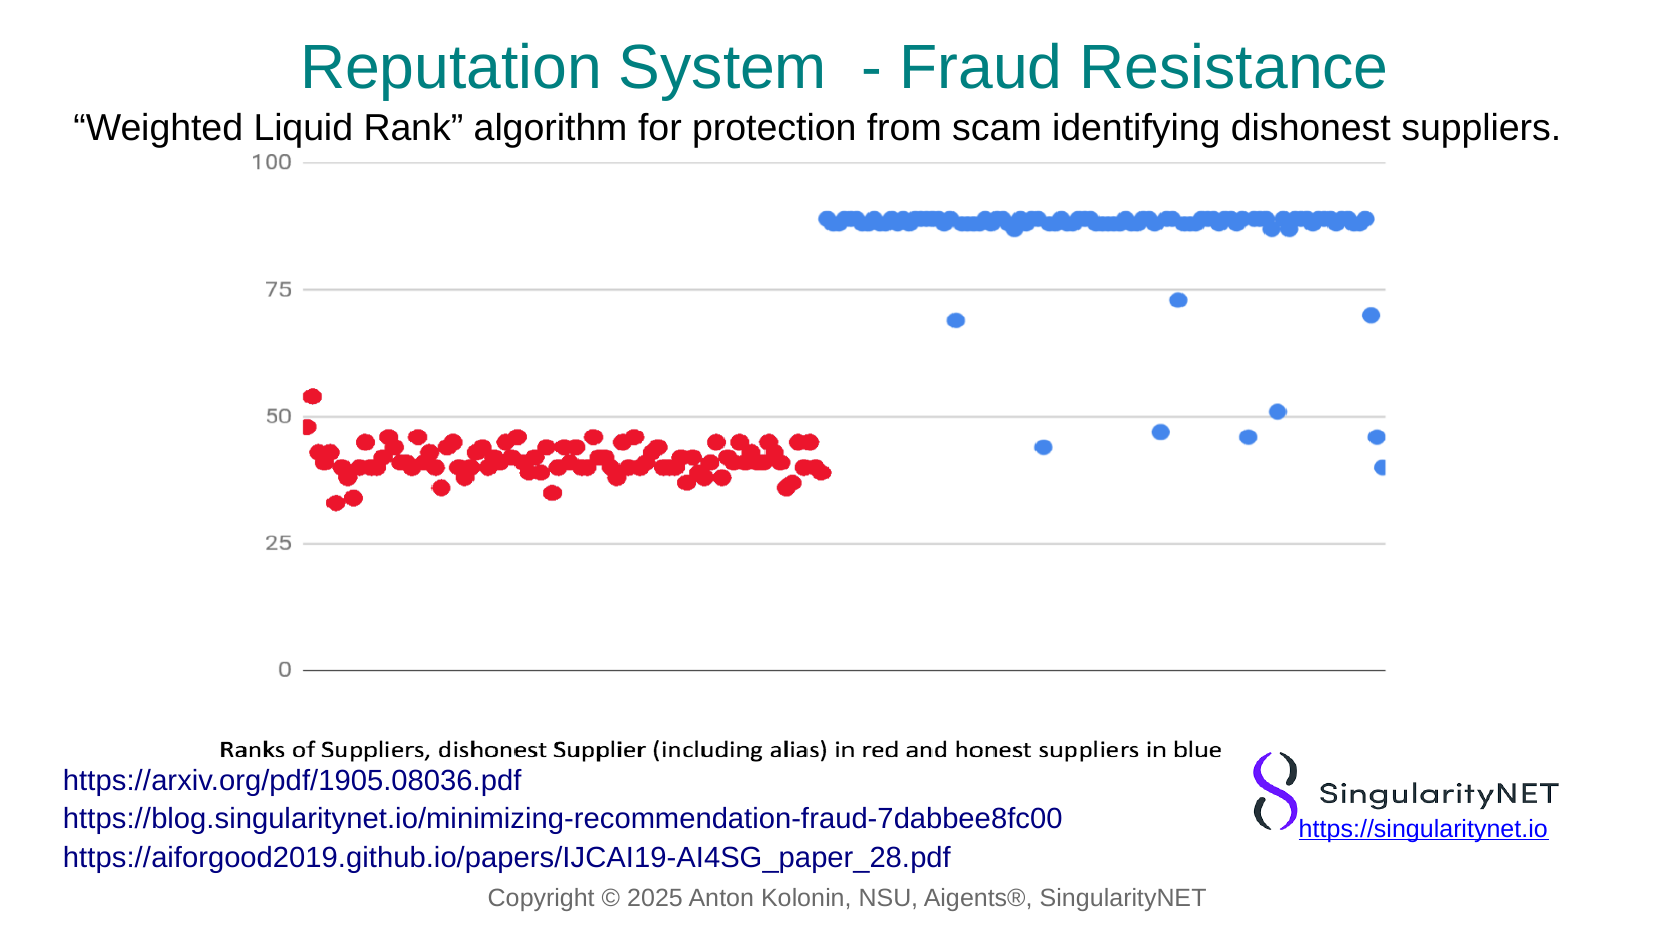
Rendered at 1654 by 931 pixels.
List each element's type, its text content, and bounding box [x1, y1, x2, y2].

text_box Reputation System - Fraud Resistance [0, 0, 1647, 135]
text_box https://singularitynet.io [1284, 804, 1602, 850]
picture [203, 156, 1560, 830]
text_box “Weighted Liquid Rank” algorithm for protection from scam identifying dishonest suppliers. [58, 99, 1602, 156]
text_box https://arxiv.org/pdf/1905.08036.pdf https://blog.singularitynet.io/minimizing-recommendation-fraud-7dabbee8fc00 https://aiforgood2019.github.io/papers/IJCAI19-AI4SG_paper_28.pdf [48, 756, 1080, 882]
